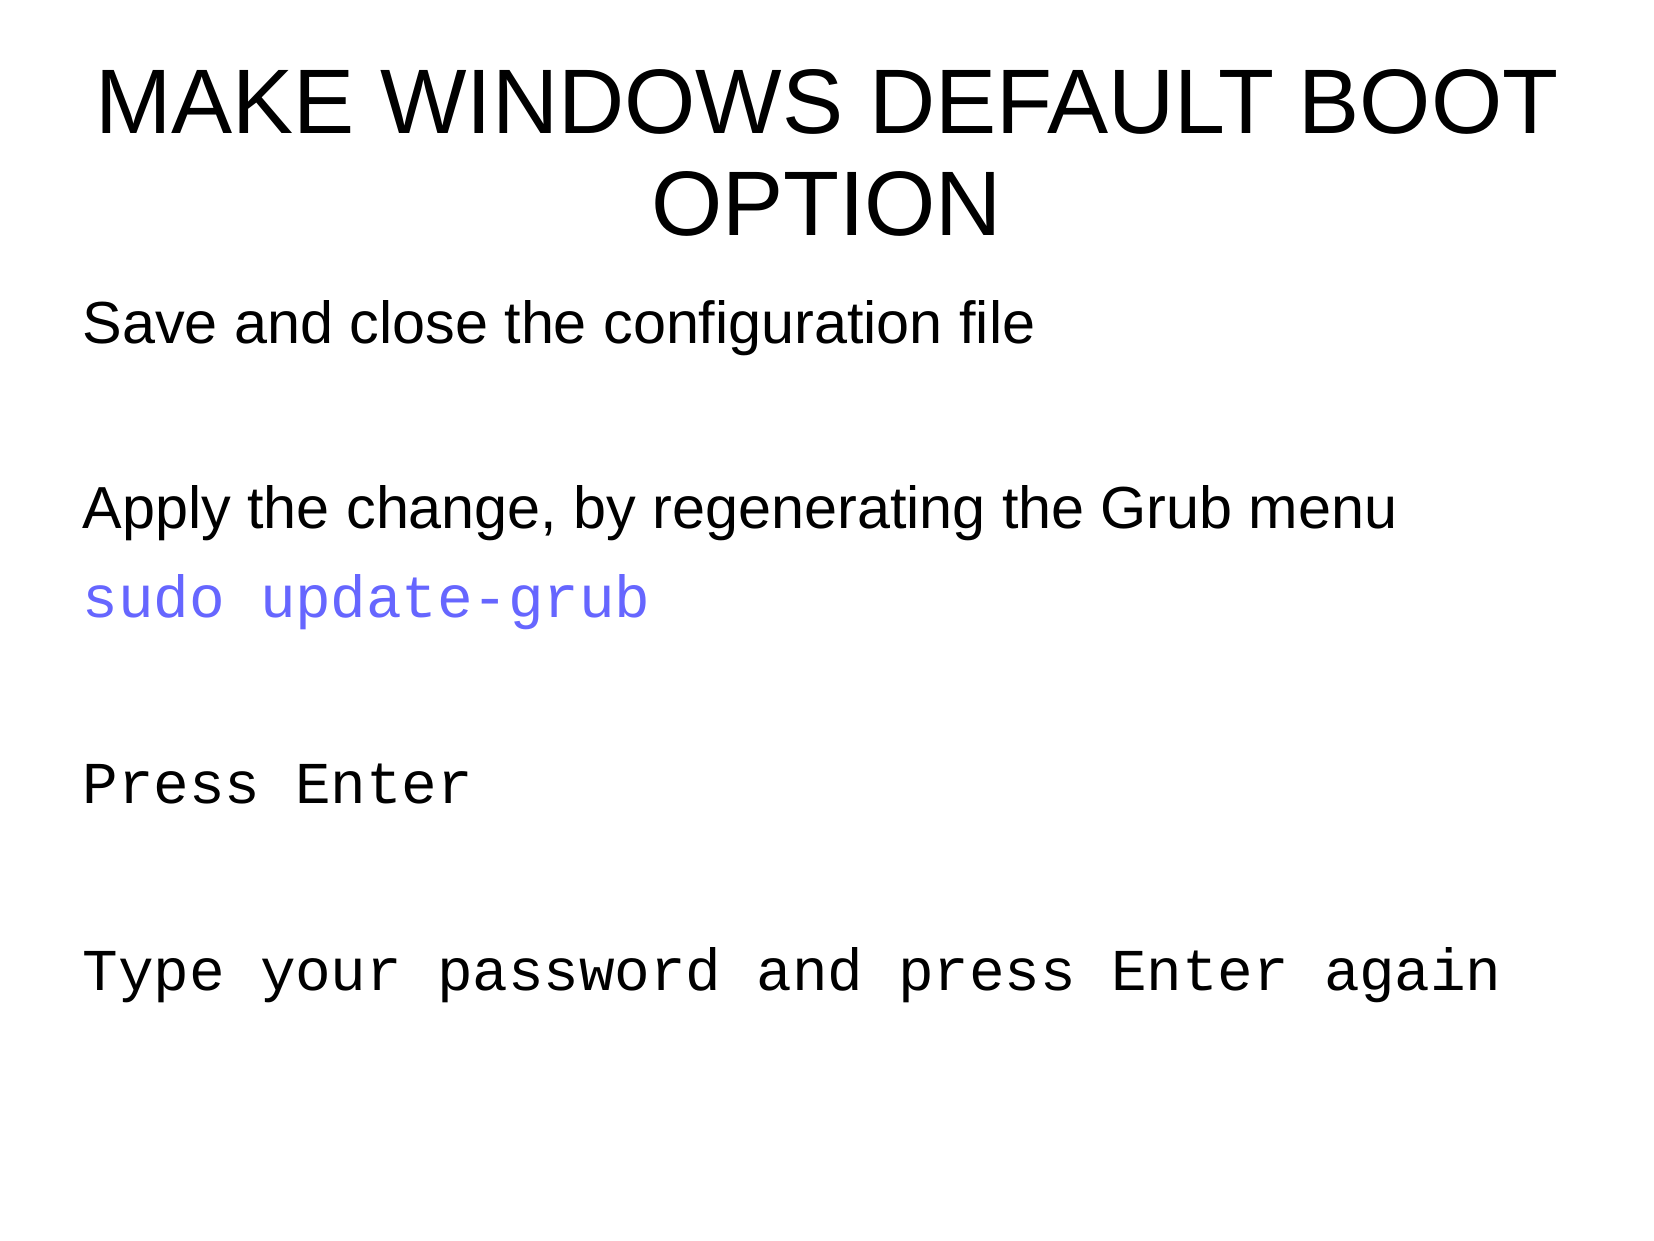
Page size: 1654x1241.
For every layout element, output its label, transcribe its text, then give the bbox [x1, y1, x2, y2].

title MAKE WINDOWS DEFAULT BOOT OPTION [82, 49, 1571, 257]
list Save and close the configuration file Apply the change, by regenerating the Grub menu sudo update-grub Press Enter Type your password and press Enter again [82, 290, 1571, 1010]
